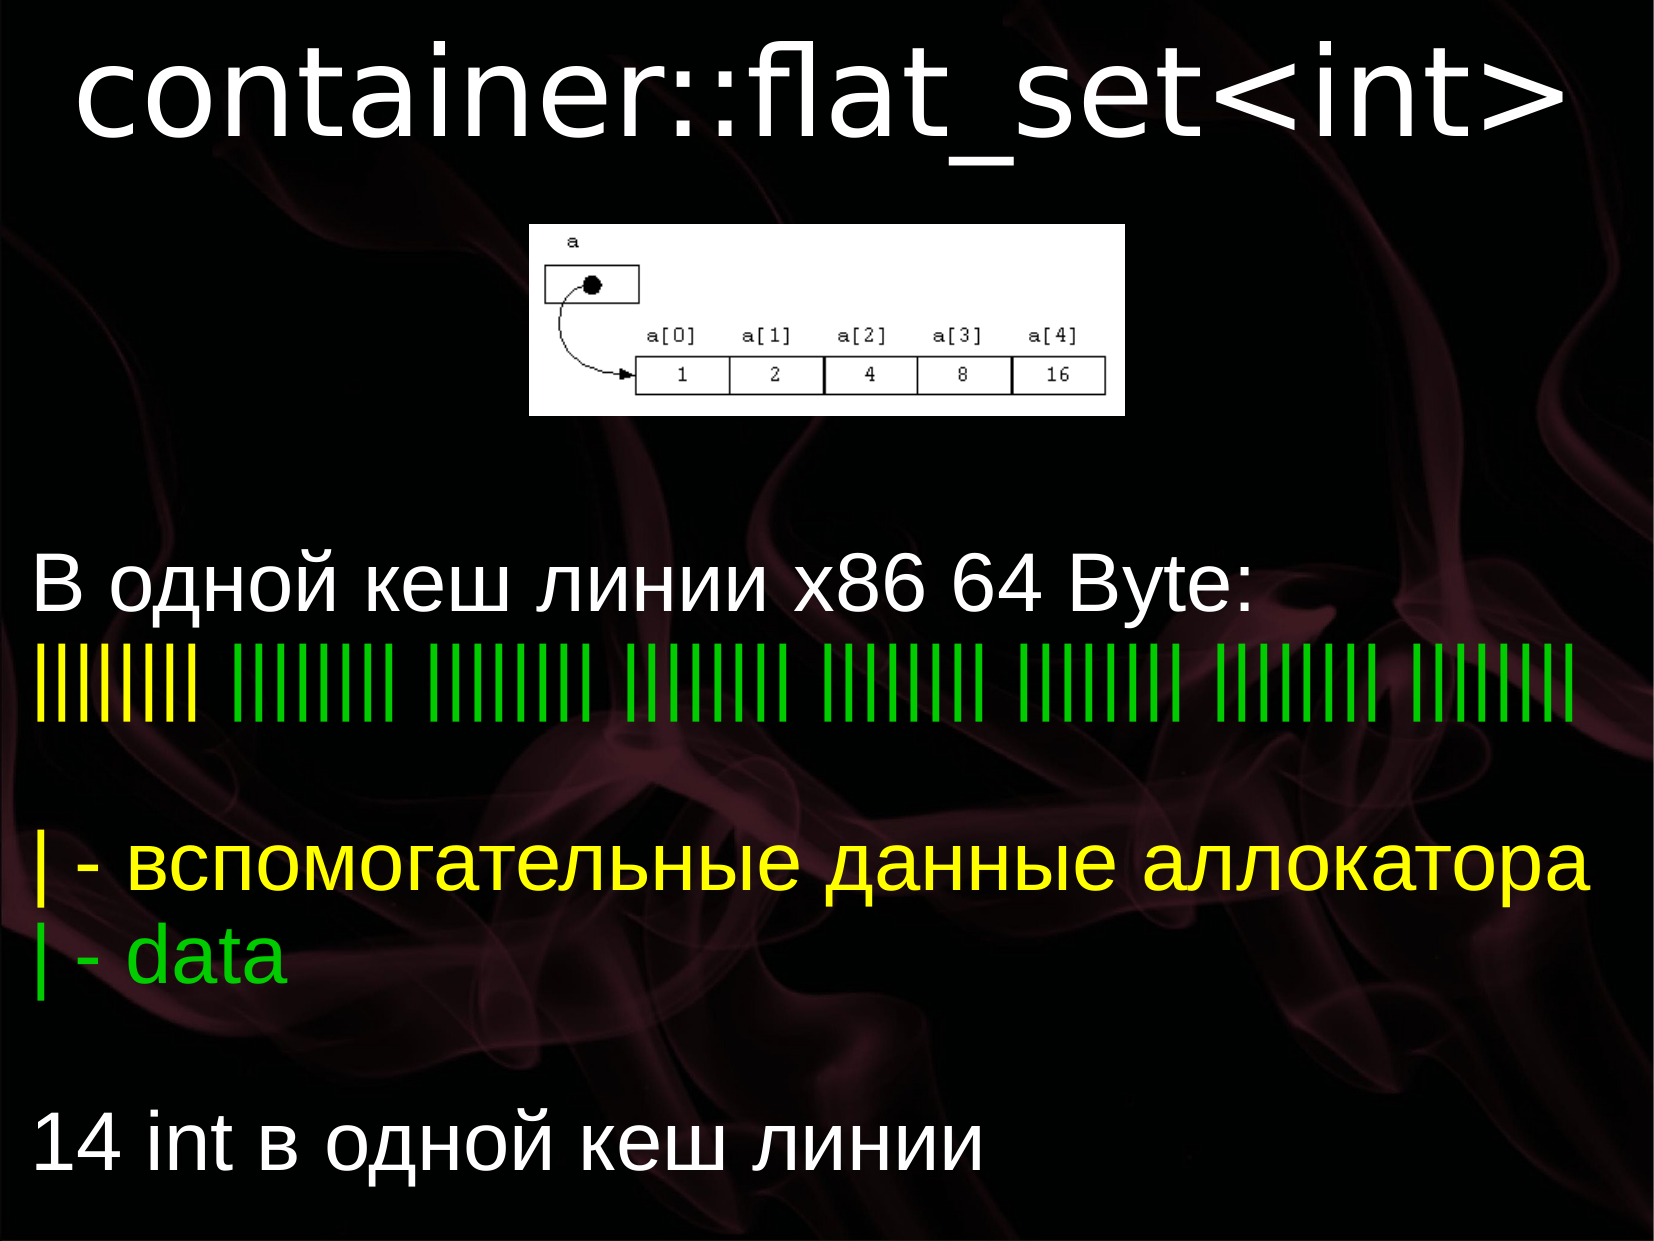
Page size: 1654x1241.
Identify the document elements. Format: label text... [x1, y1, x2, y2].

picture [0, 0, 1654, 1241]
text_box В одной кеш линии x86 64 Byte: |||||||| |||||||| |||||||| |||||||| |||||||| |||||||| |||||||| |||||||| | - вспомогательные данные аллокатора | - data 14 int в одной кеш линии [30, 518, 1636, 1207]
title container::flat_set<int> [30, 15, 1621, 171]
